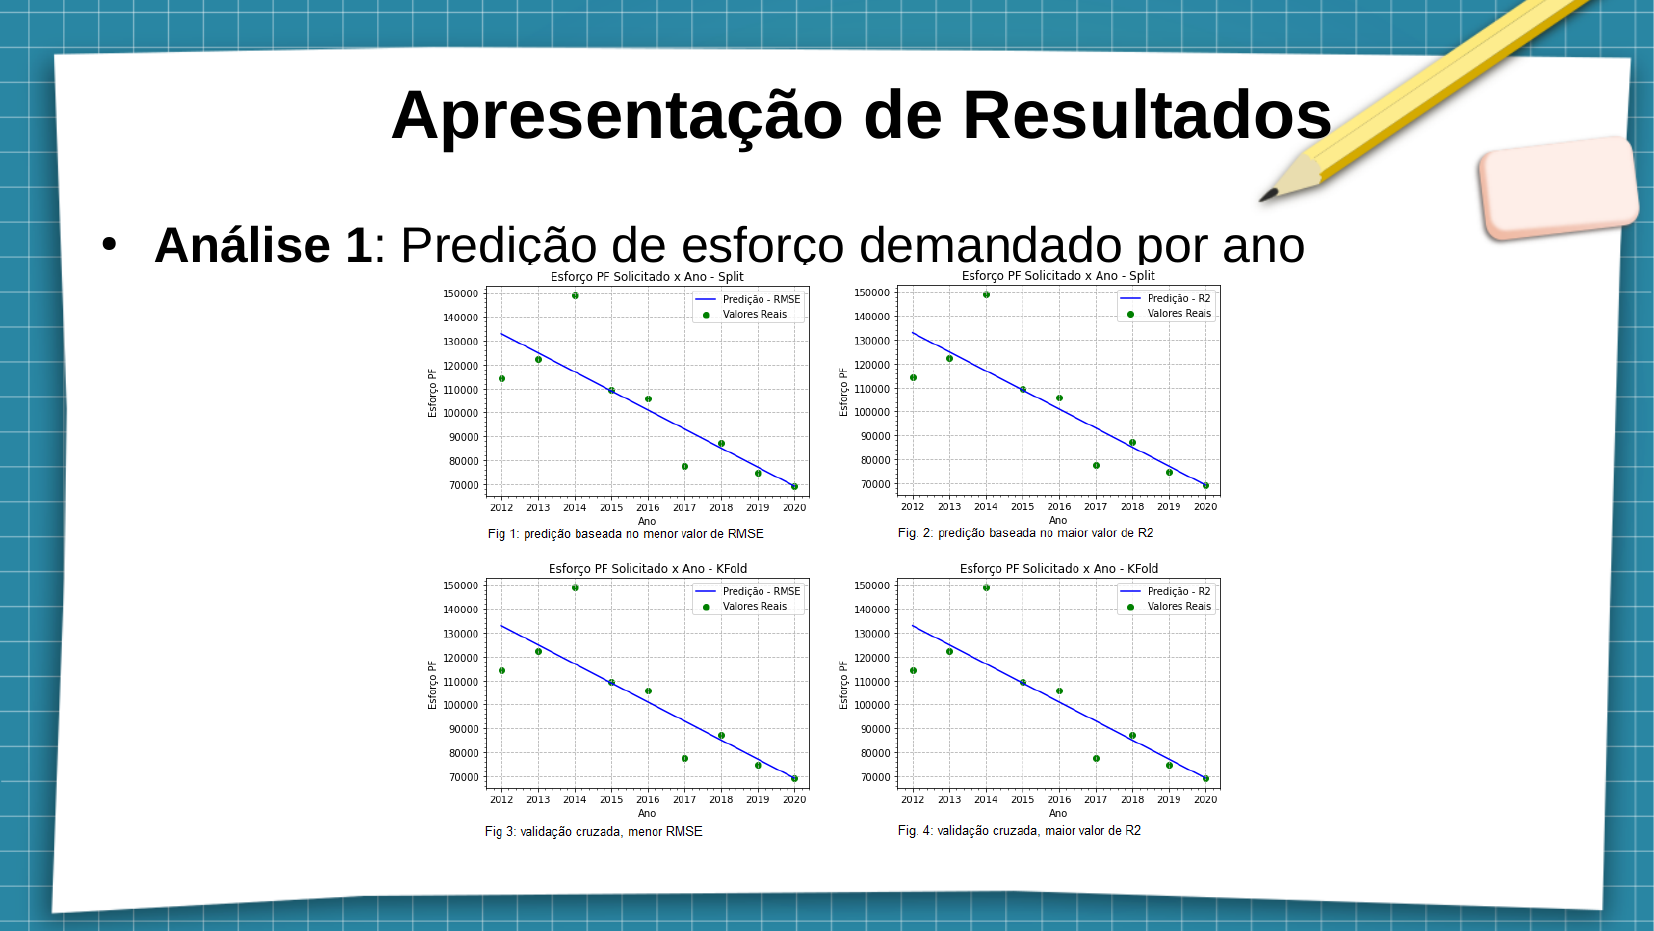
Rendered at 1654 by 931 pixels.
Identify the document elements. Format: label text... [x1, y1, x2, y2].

list Análise 1: Predição de esforço demandado por ano [82, 217, 1571, 758]
title Apresentação de Resultados [82, 37, 1571, 193]
picture [0, 0, 1654, 931]
